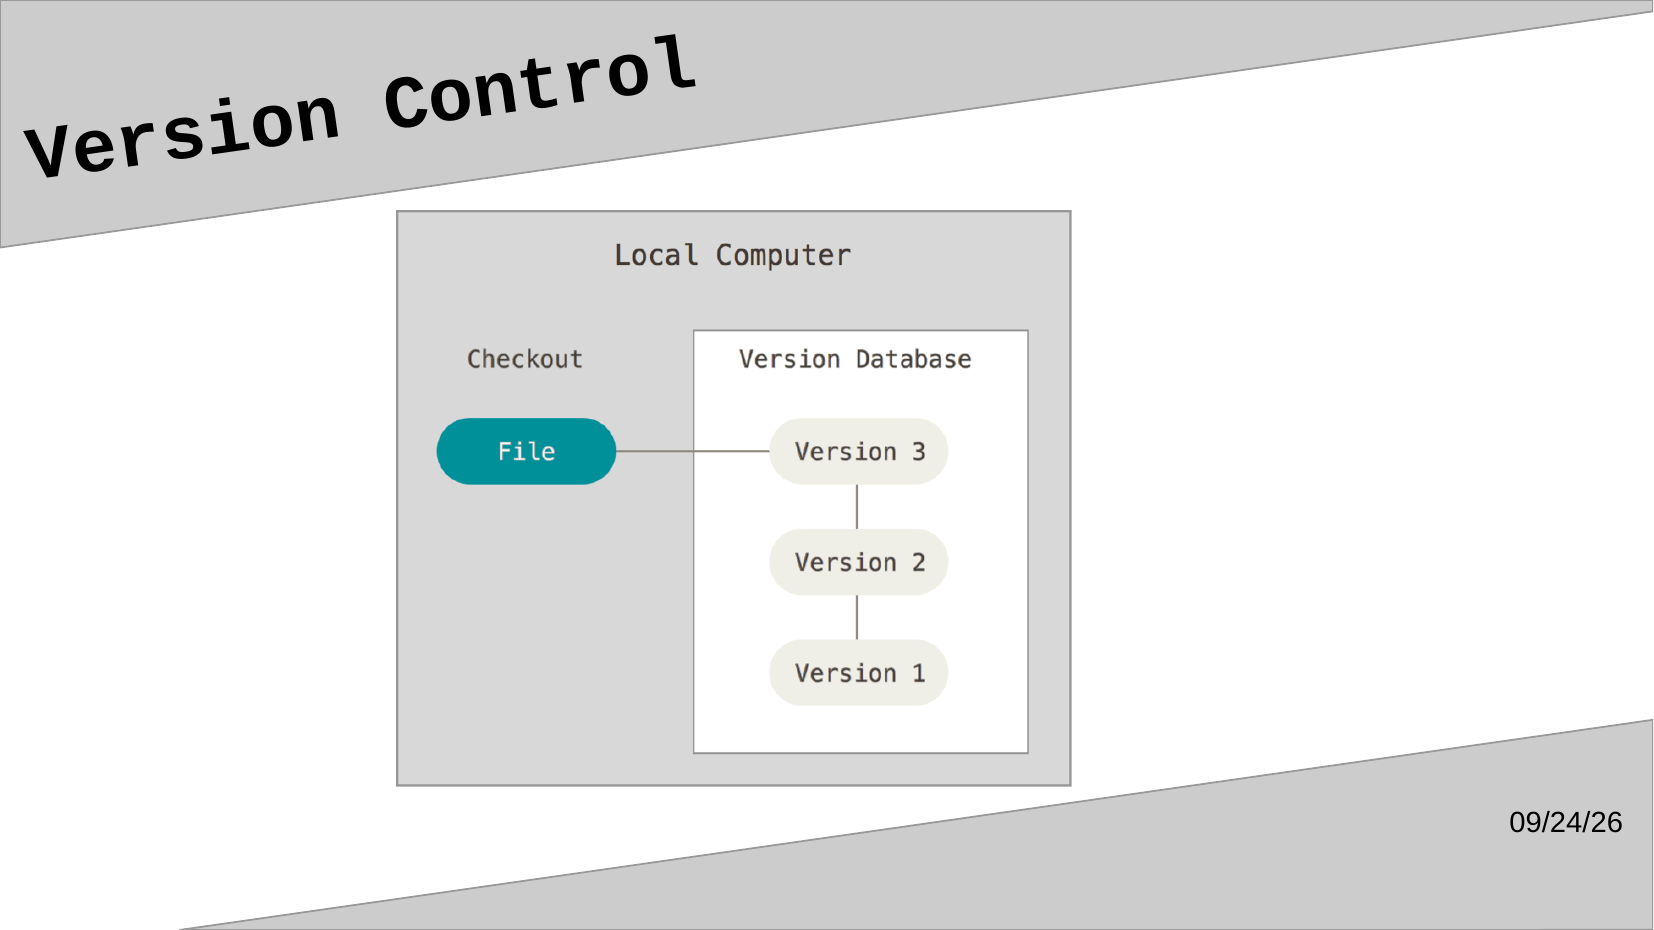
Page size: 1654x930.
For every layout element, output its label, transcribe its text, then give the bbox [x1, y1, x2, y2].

title Version Control [16, 0, 1501, 239]
picture [396, 210, 1073, 788]
